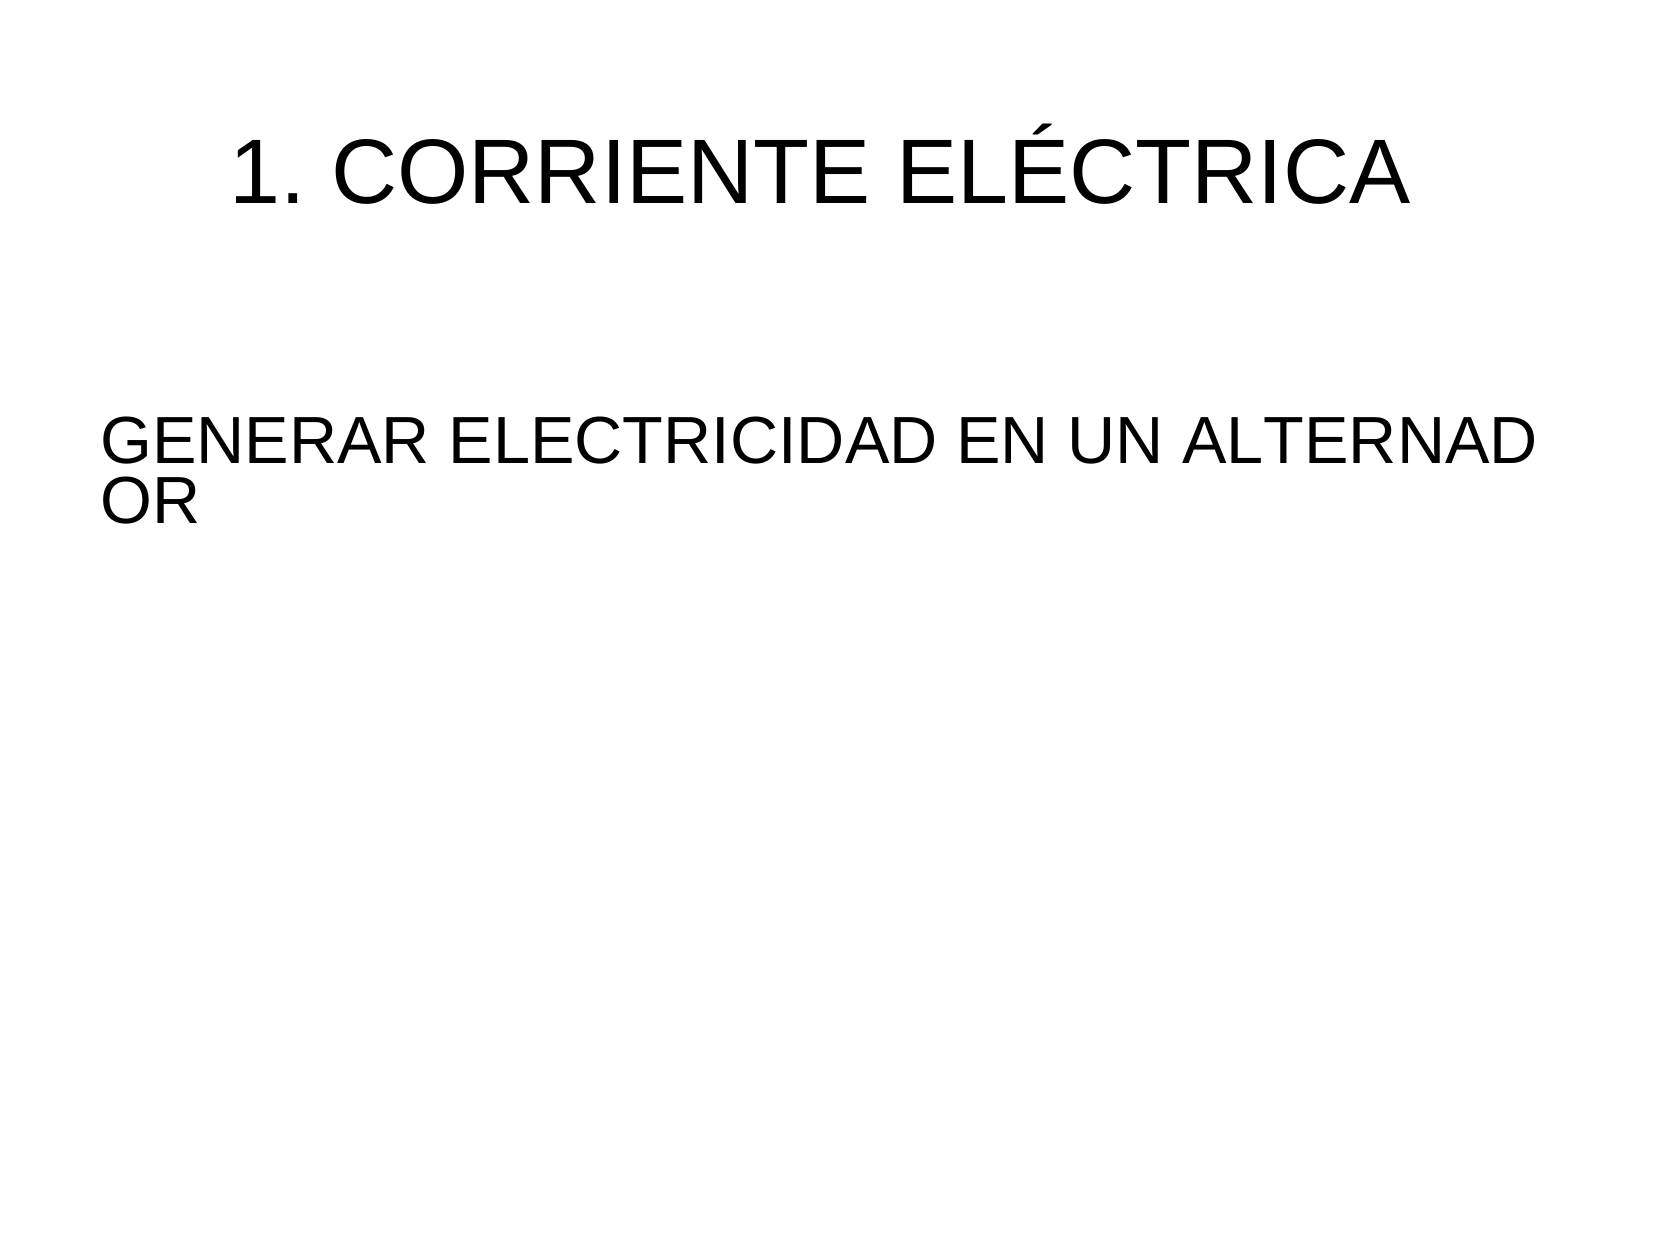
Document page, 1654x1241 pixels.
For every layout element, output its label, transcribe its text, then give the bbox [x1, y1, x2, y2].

title 1. CORRIENTE ELÉCTRICA [76, 73, 1565, 266]
list GENERAR ELECTRICIDAD EN UN ALTERNADOR [82, 290, 1571, 1109]
